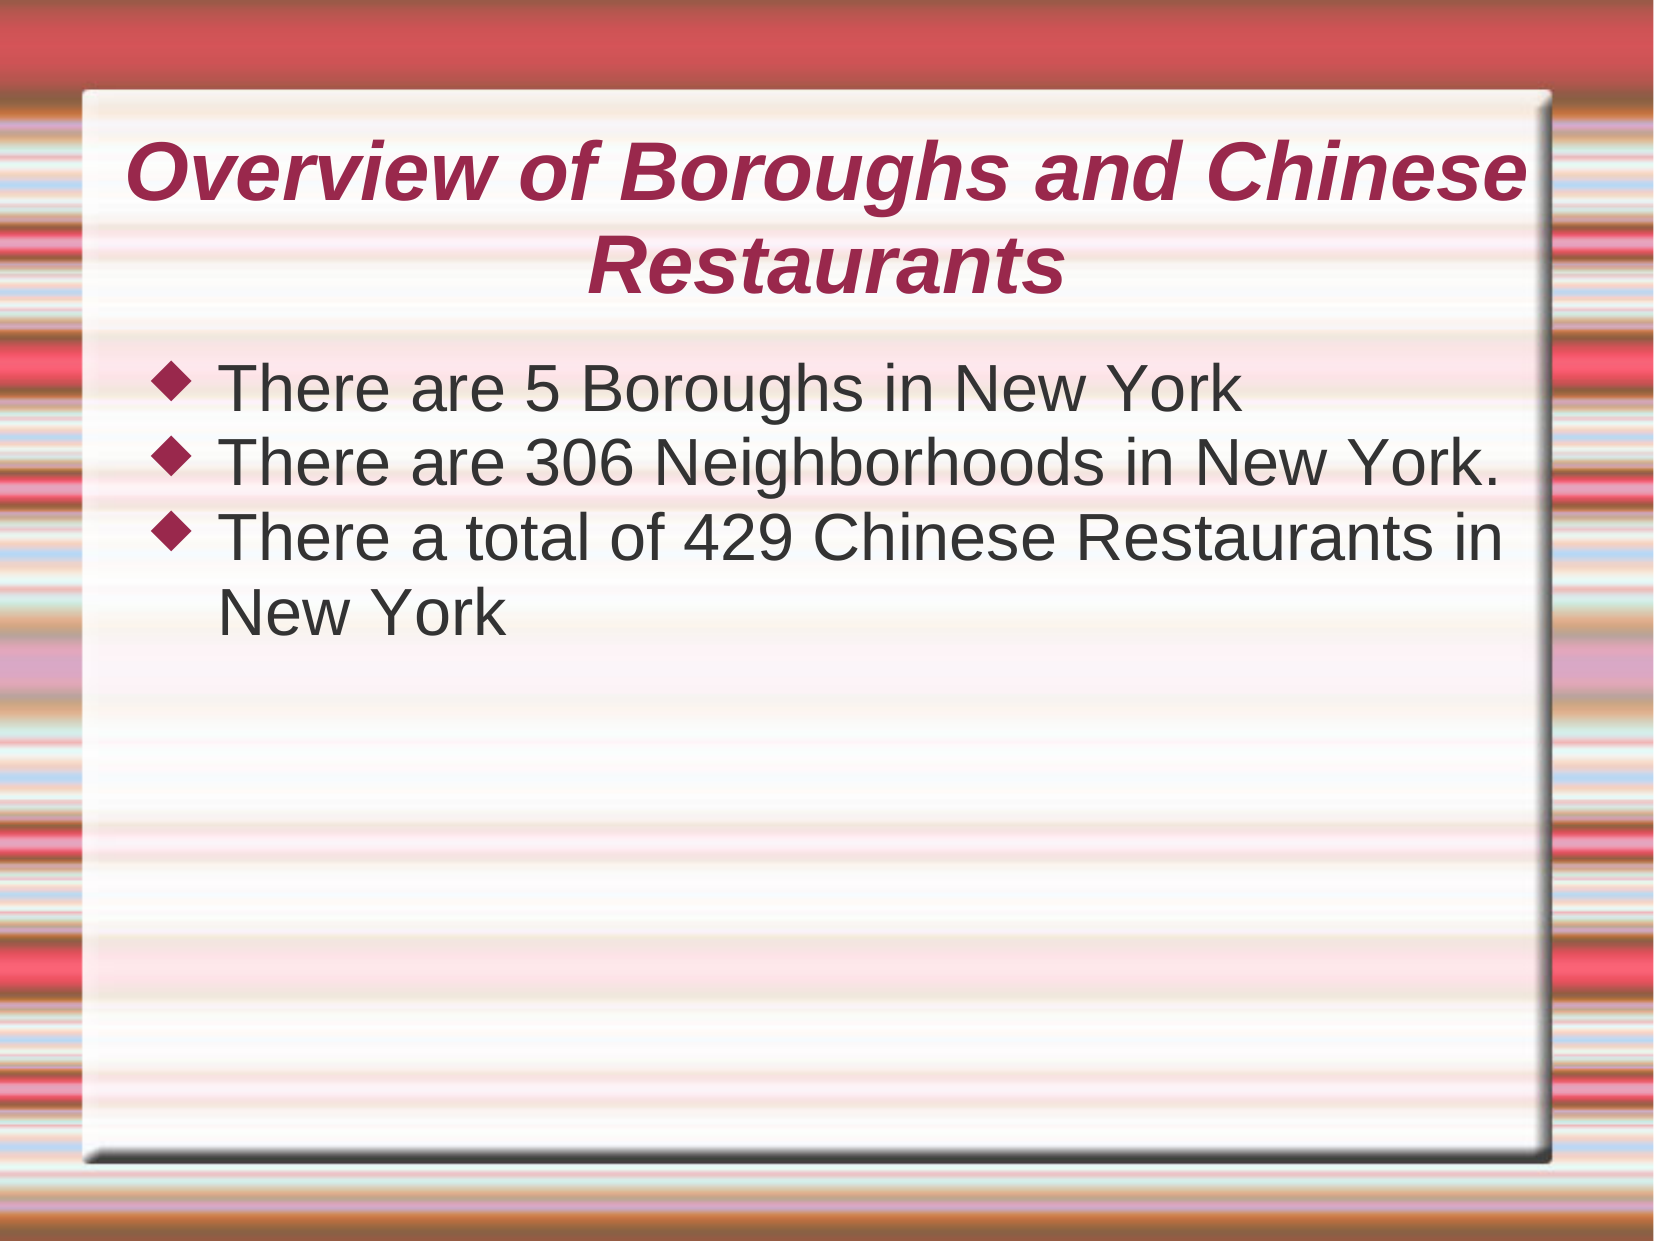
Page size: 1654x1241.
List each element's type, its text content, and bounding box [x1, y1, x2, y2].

title Overview of Boroughs and Chinese Restaurants [121, 114, 1534, 322]
picture [0, 0, 1654, 1241]
list There are 5 Boroughs in New York There are 306 Neighborhoods in New York. There a total of 429 Chinese Restaurants in New York [134, 350, 1516, 1132]
